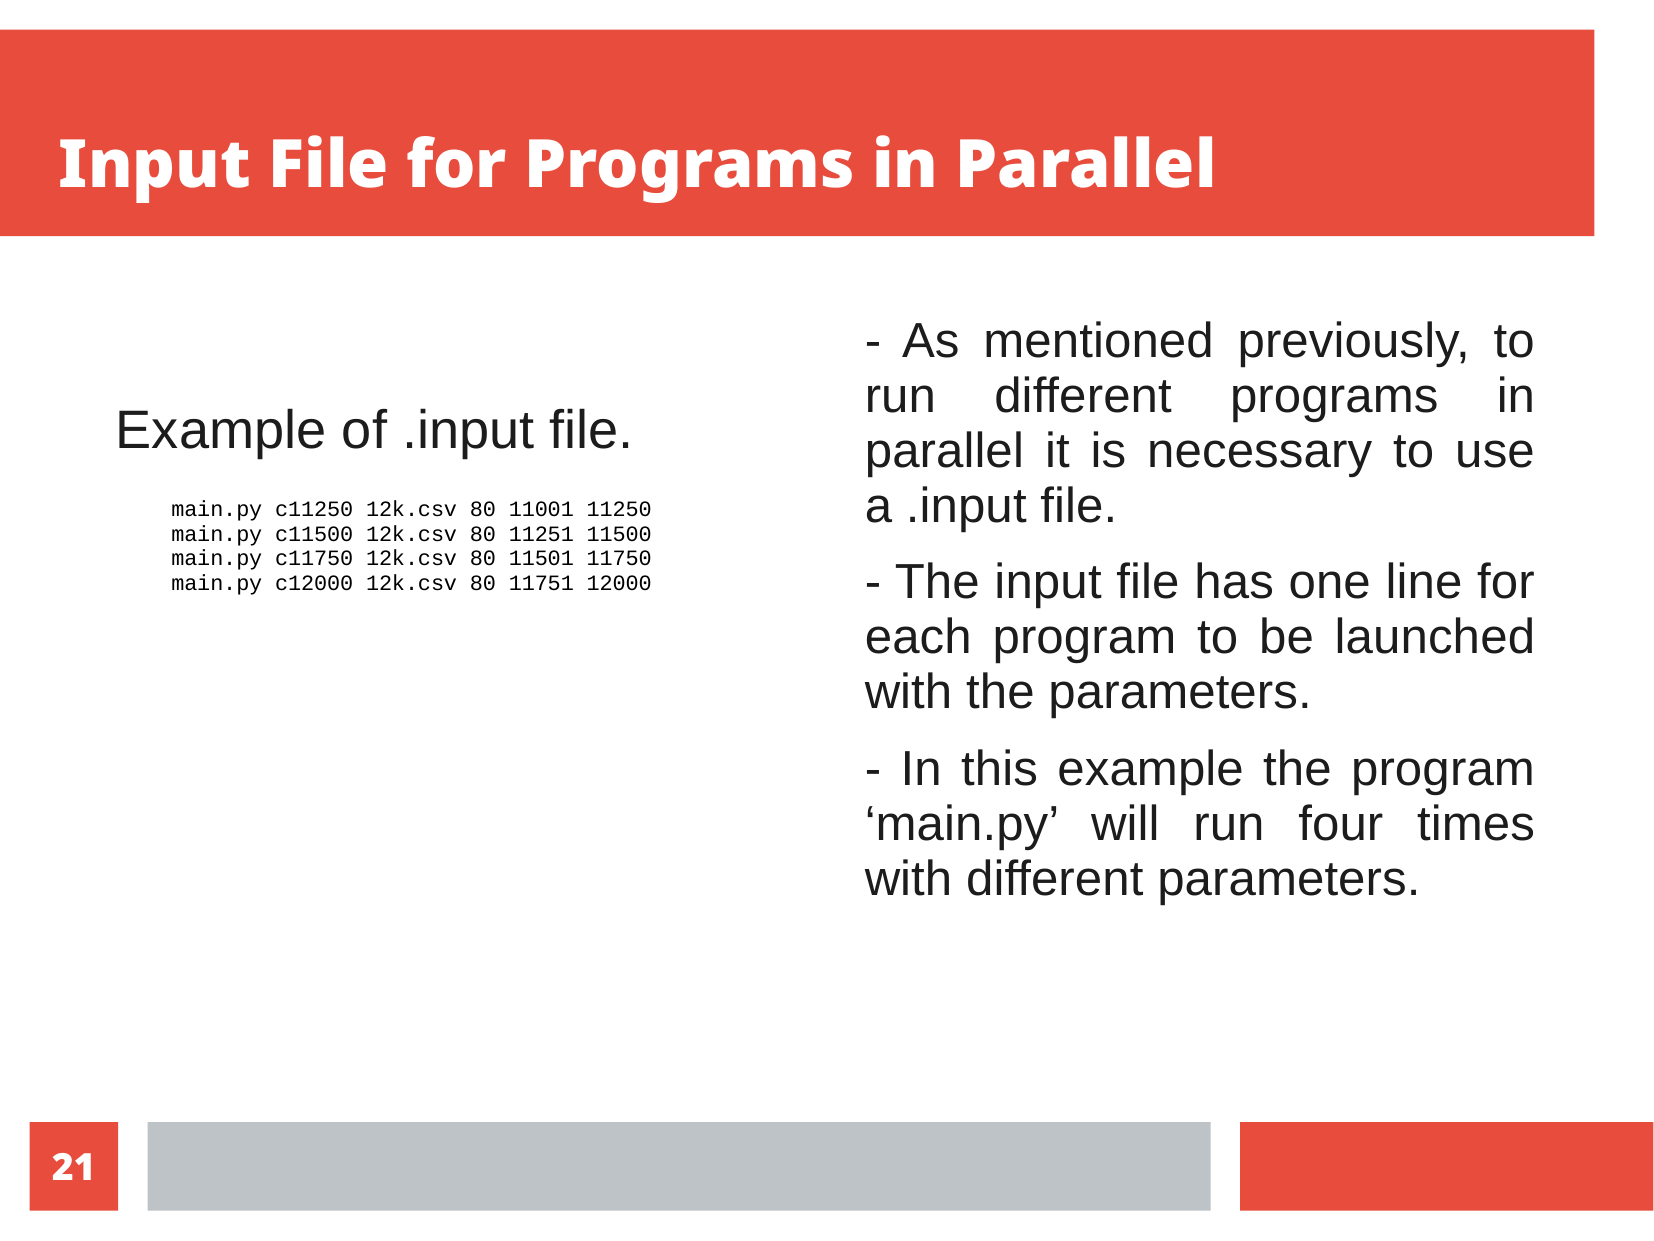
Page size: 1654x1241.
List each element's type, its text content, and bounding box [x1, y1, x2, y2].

title Input File for Programs in Parallel [59, 59, 1595, 207]
list Example of .input file. [115, 399, 920, 516]
list - As mentioned previously, to run different programs in parallel it is necessary to use a .input file. - The input file has one line for each program to be launched with the parameters. - In this example the program ‘main.py’ will run four times with different parameters. [864, 312, 1537, 917]
text_box main.py c11250 12k.csv 80 11001 11250 main.py c11500 12k.csv 80 11251 11500 main.py c11750 12k.csv 80 11501 11750 main.py c12000 12k.csv 80 11751 12000 [115, 516, 709, 633]
